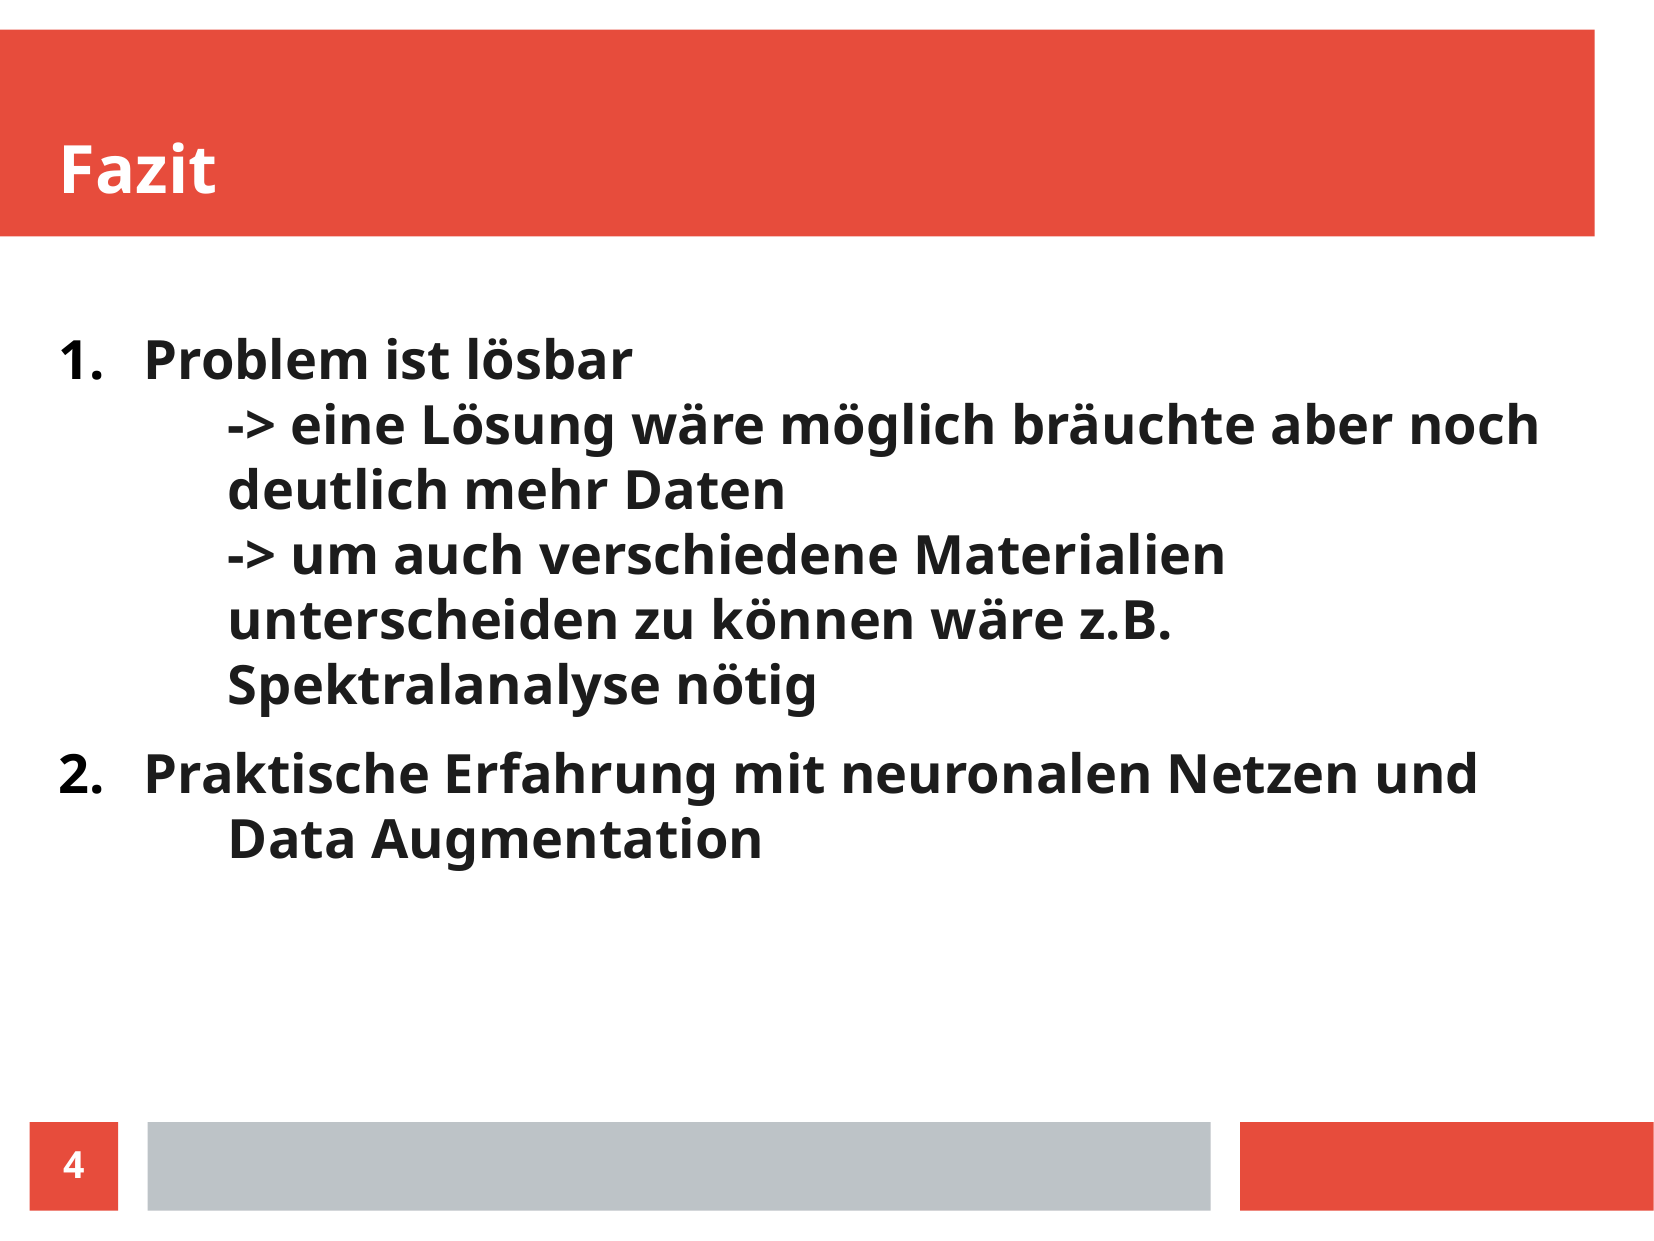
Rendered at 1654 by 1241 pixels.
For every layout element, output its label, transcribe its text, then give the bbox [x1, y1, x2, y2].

text_box [29, 1122, 119, 1211]
list Problem ist lösbar -> eine Lösung wäre möglich bräuchte aber noch deutlich mehr Daten -> um auch verschiedene Materialien unterscheiden zu können wäre z.B. Spektralanalyse nötig Praktische Erfahrung mit neuronalen Netzen und Data Augmentation [59, 324, 1565, 1093]
title Fazit [59, 59, 1595, 207]
